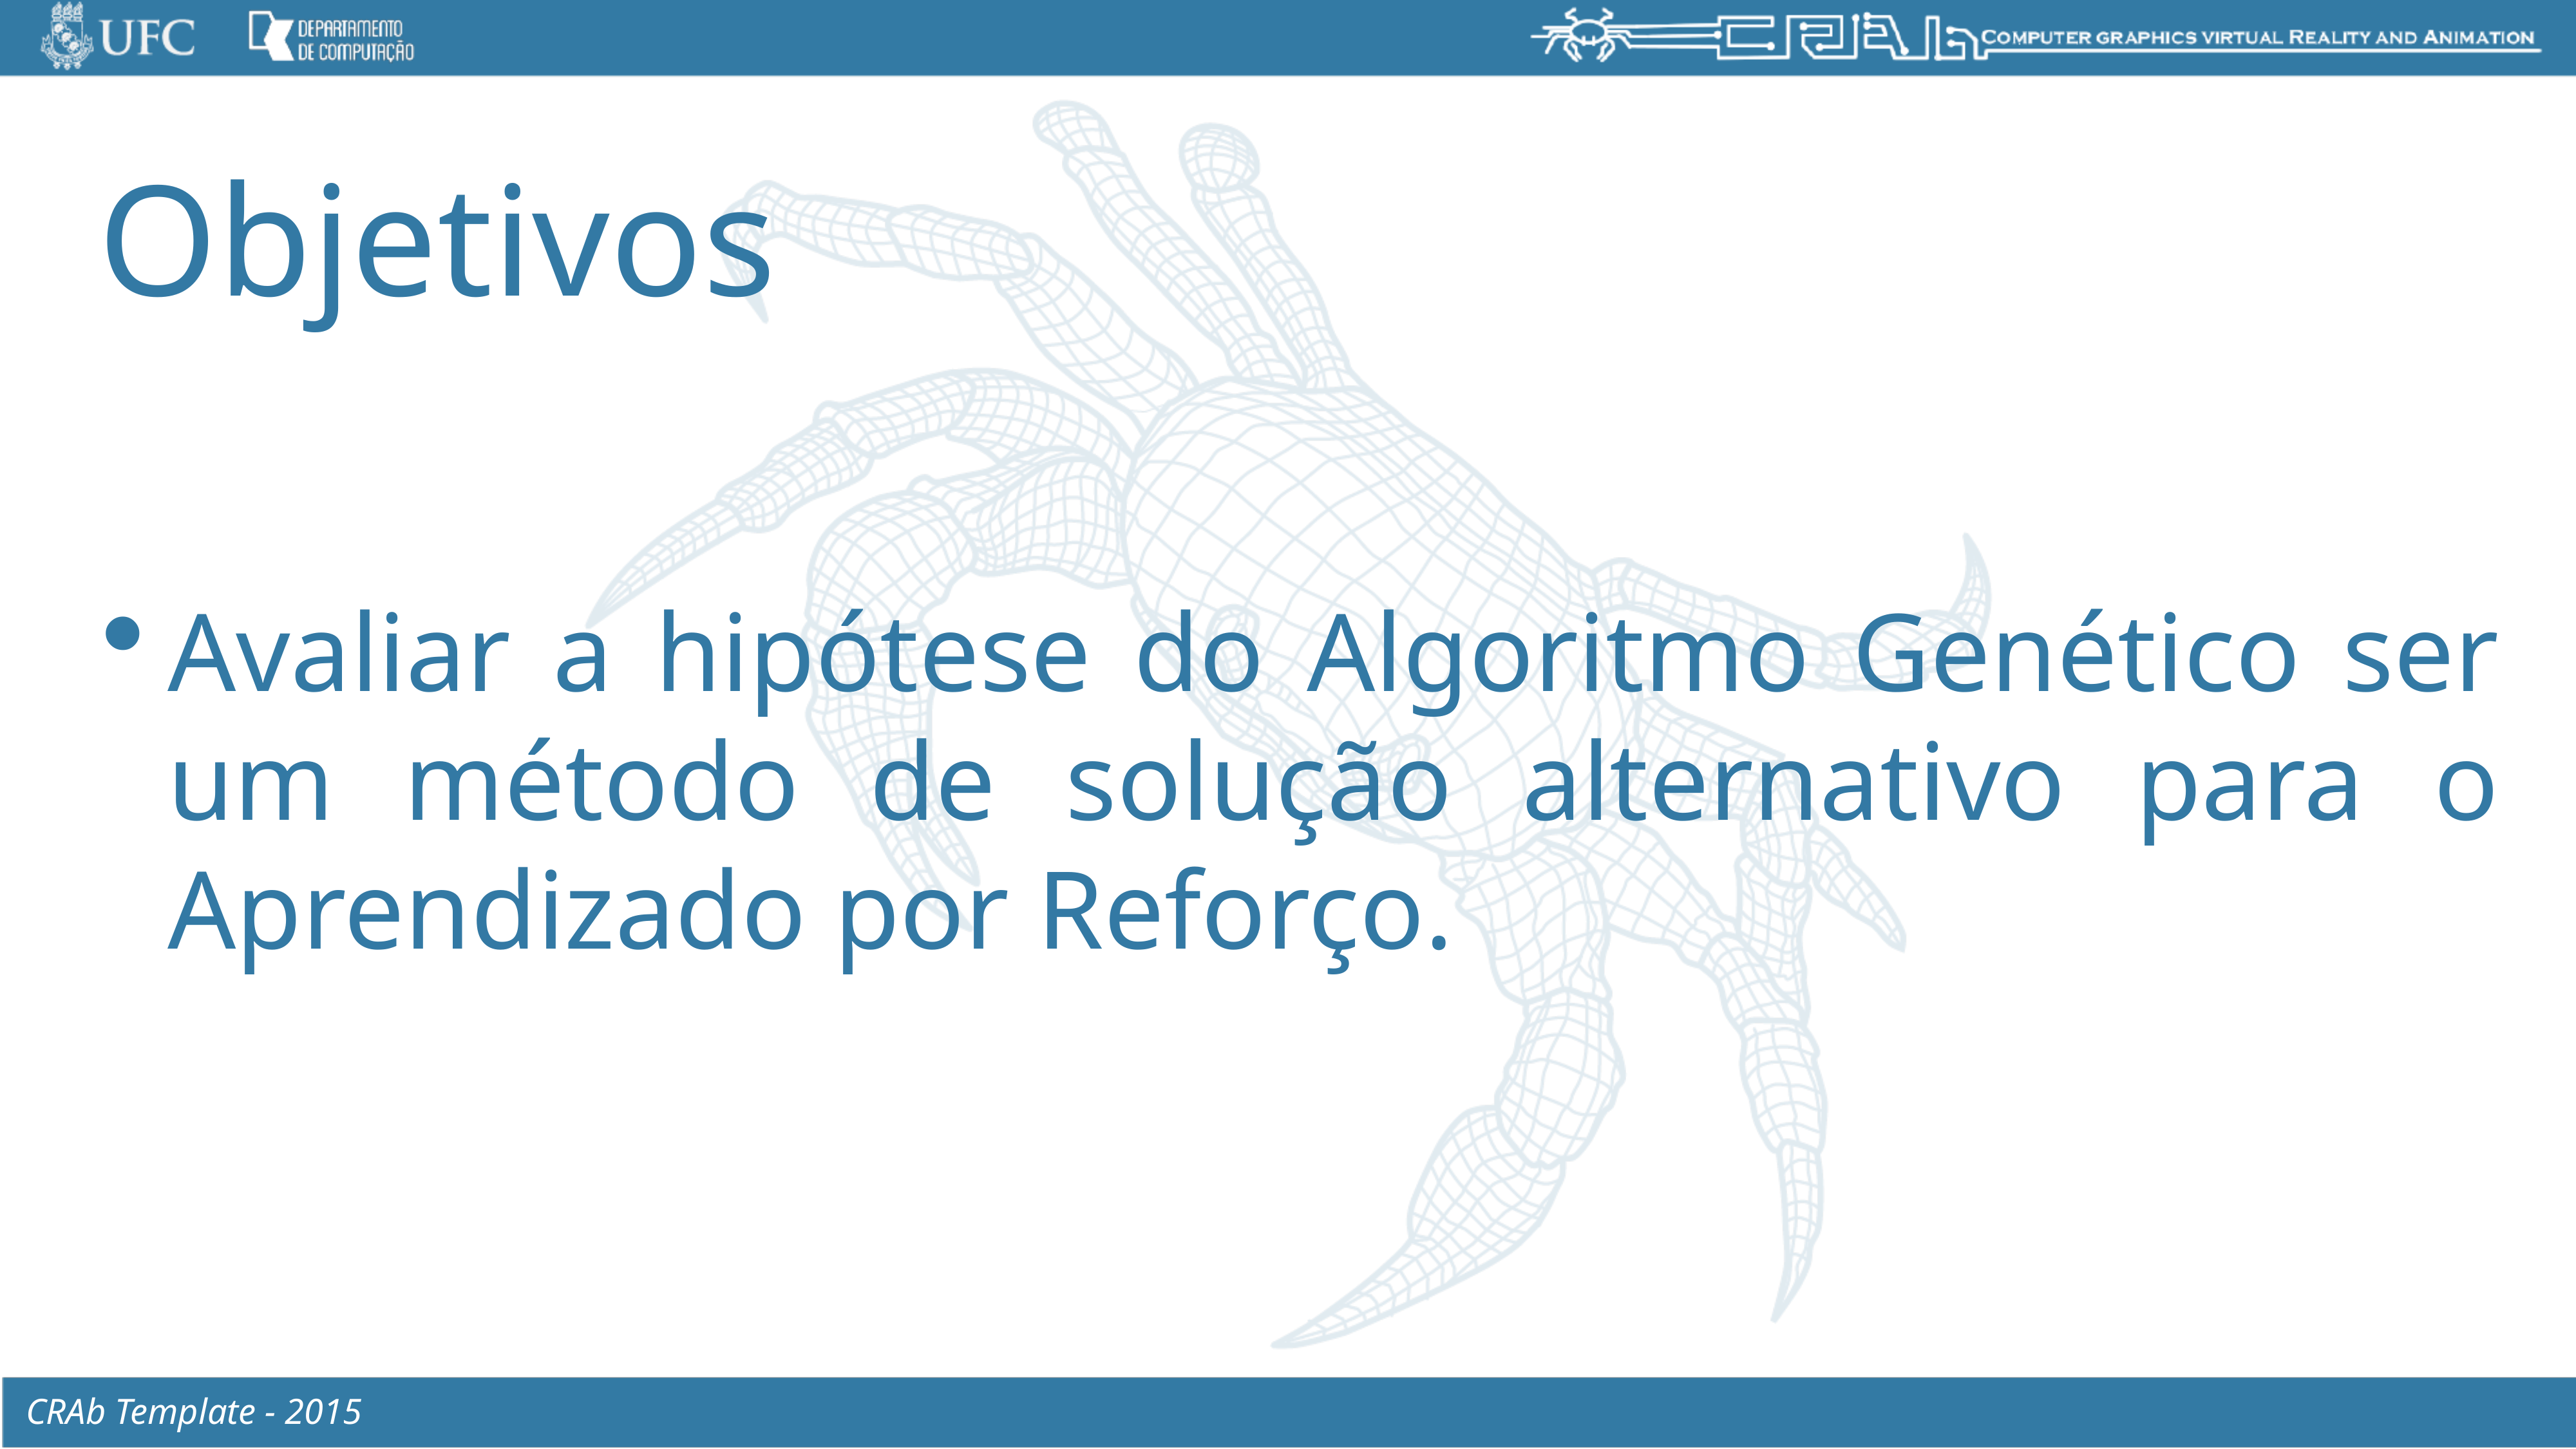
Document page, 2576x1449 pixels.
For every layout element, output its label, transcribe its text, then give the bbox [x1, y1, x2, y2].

picture [0, 0, 2576, 1449]
list Avaliar a hipótese do Algoritmo Genético ser um método de solução alternativo para o Aprendizado por Reforço. [99, 583, 2502, 1269]
title Objetivos [99, 143, 2502, 338]
